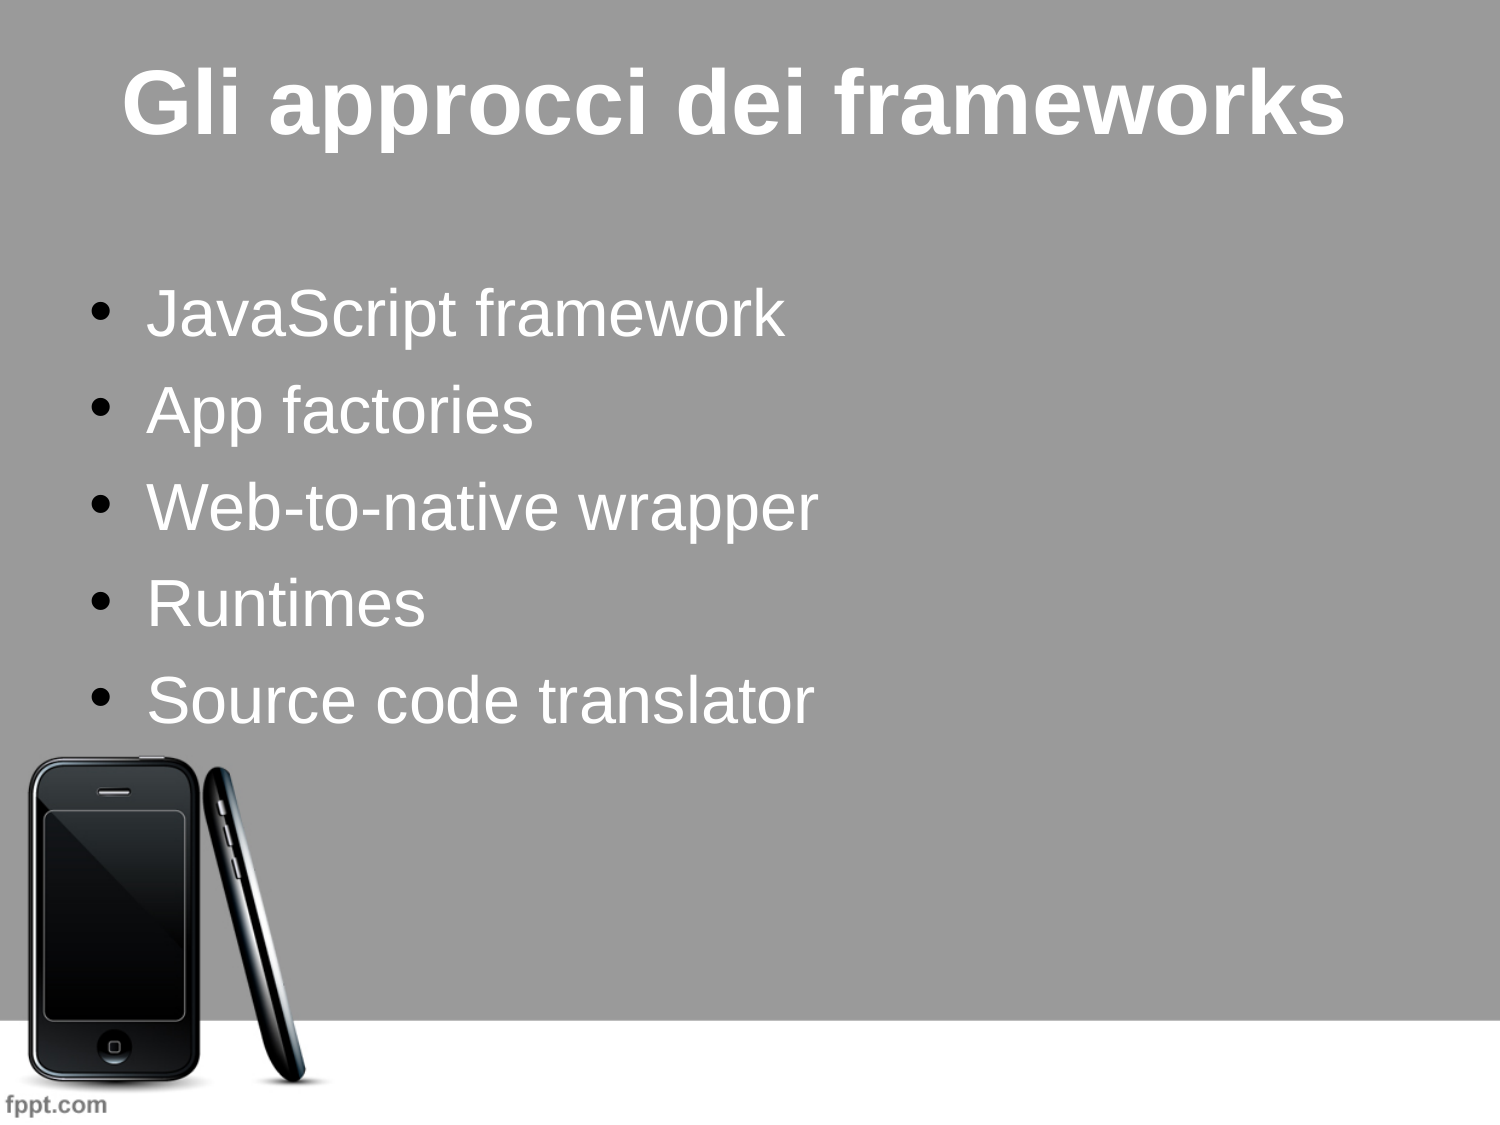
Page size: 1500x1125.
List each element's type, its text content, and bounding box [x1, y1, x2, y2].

list JavaScript framework App factories Web-to-native wrapper Runtimes Source code translator [75, 262, 1426, 915]
title [75, 59, 1426, 262]
text_box Gli approcci dei frameworks [106, 35, 1418, 161]
picture [0, 0, 1500, 1125]
